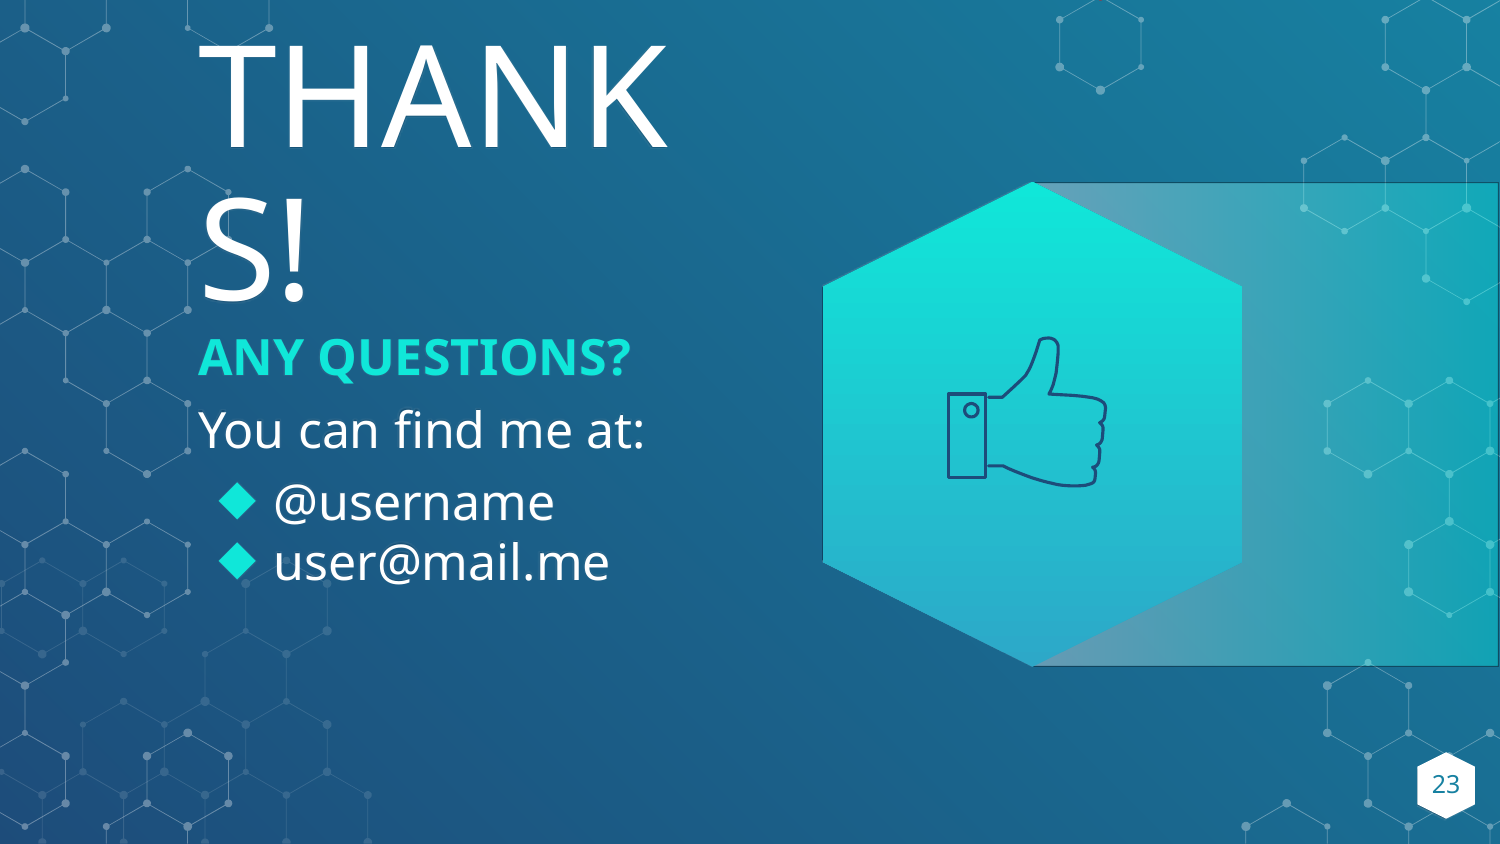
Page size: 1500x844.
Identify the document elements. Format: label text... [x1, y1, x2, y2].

subtitle ANY QUESTIONS? You can find me at: @username user@mail.me [198, 325, 735, 672]
slide_number <número> [1417, 752, 1475, 819]
title THANKS! [198, 172, 735, 325]
text_box [822, 182, 1499, 667]
